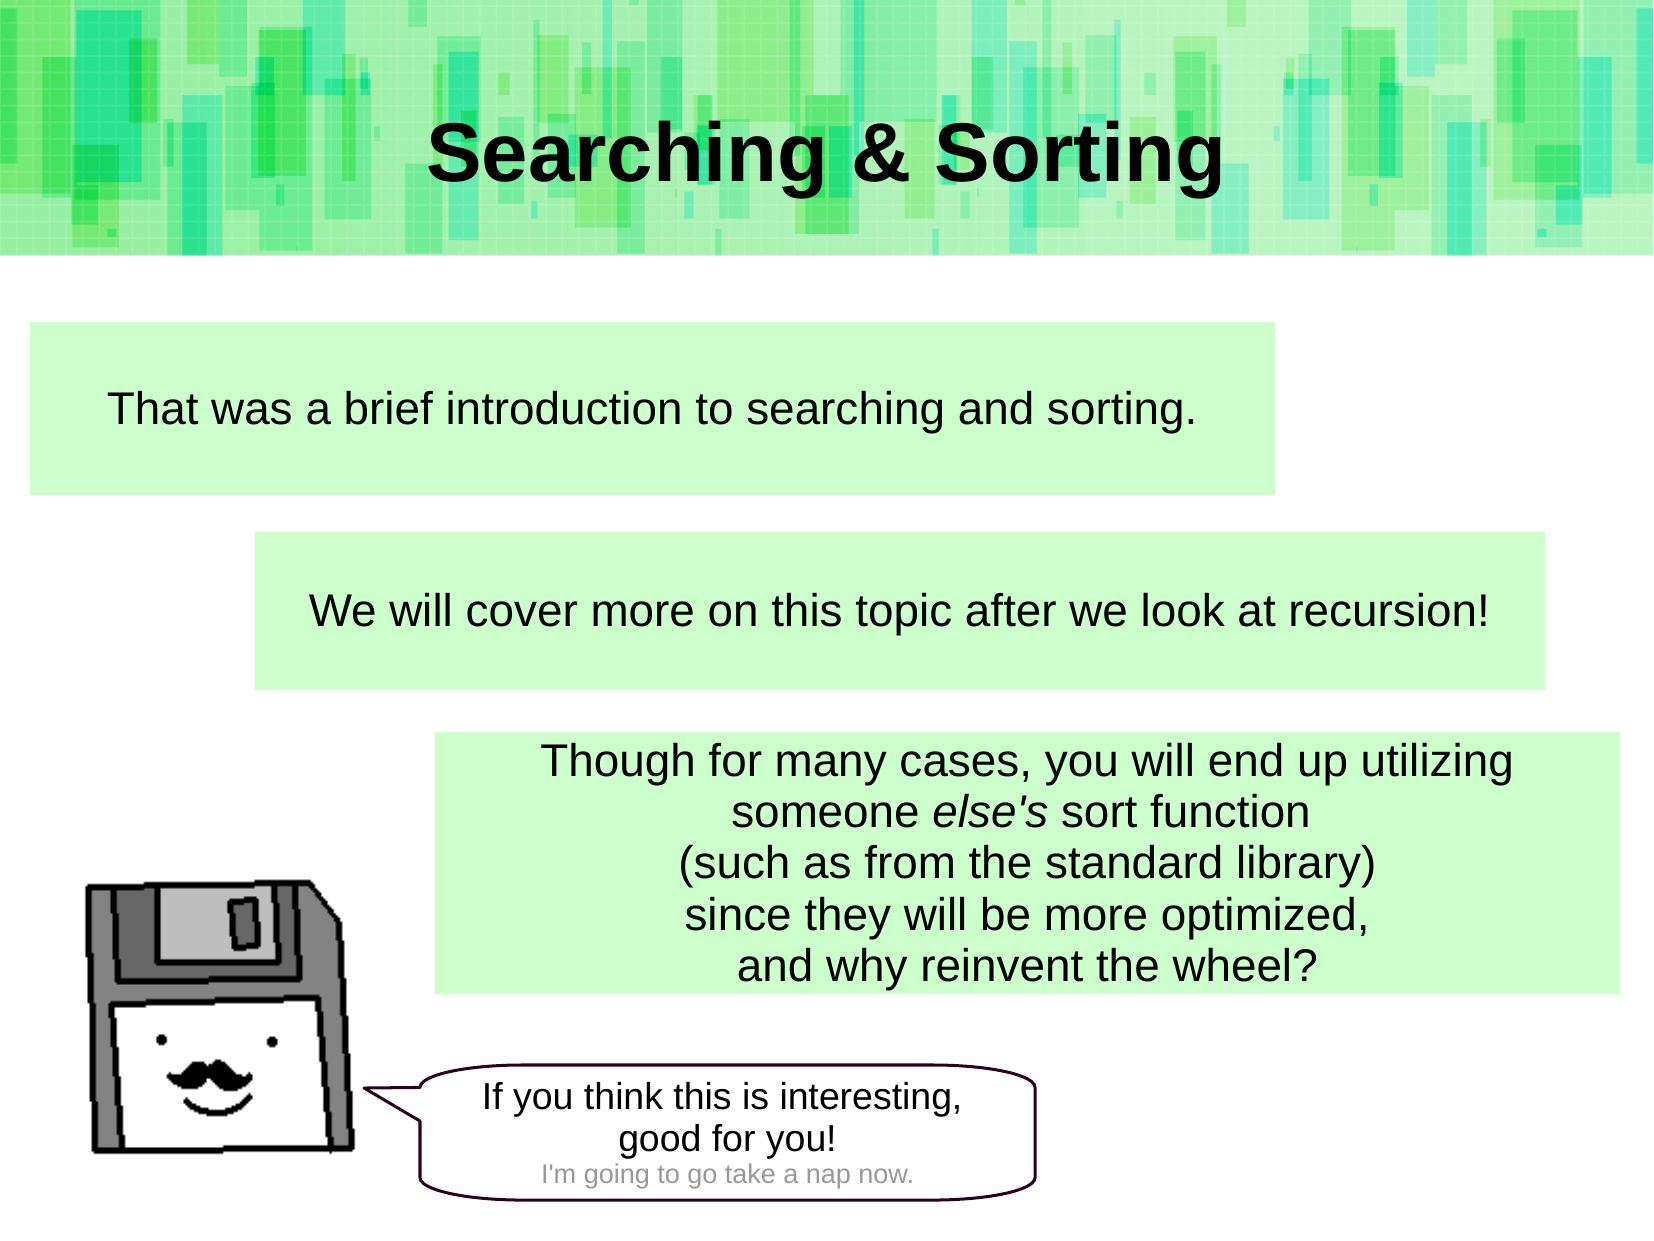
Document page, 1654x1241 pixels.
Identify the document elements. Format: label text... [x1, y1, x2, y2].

picture [0, 0, 1654, 1241]
text_box Though for many cases, you will end up utilizing someone else's sort function (such as from the standard library) since they will be more optimized, and why reinvent the wheel? [435, 731, 1621, 995]
text_box If you think this is interesting, good for you! I'm going to go take a nap now. [364, 1065, 1036, 1201]
text_box We will cover more on this topic after we look at recursion! [255, 531, 1546, 691]
title Searching & Sorting [82, 49, 1571, 257]
text_box That was a brief introduction to searching and sorting. [30, 321, 1276, 496]
